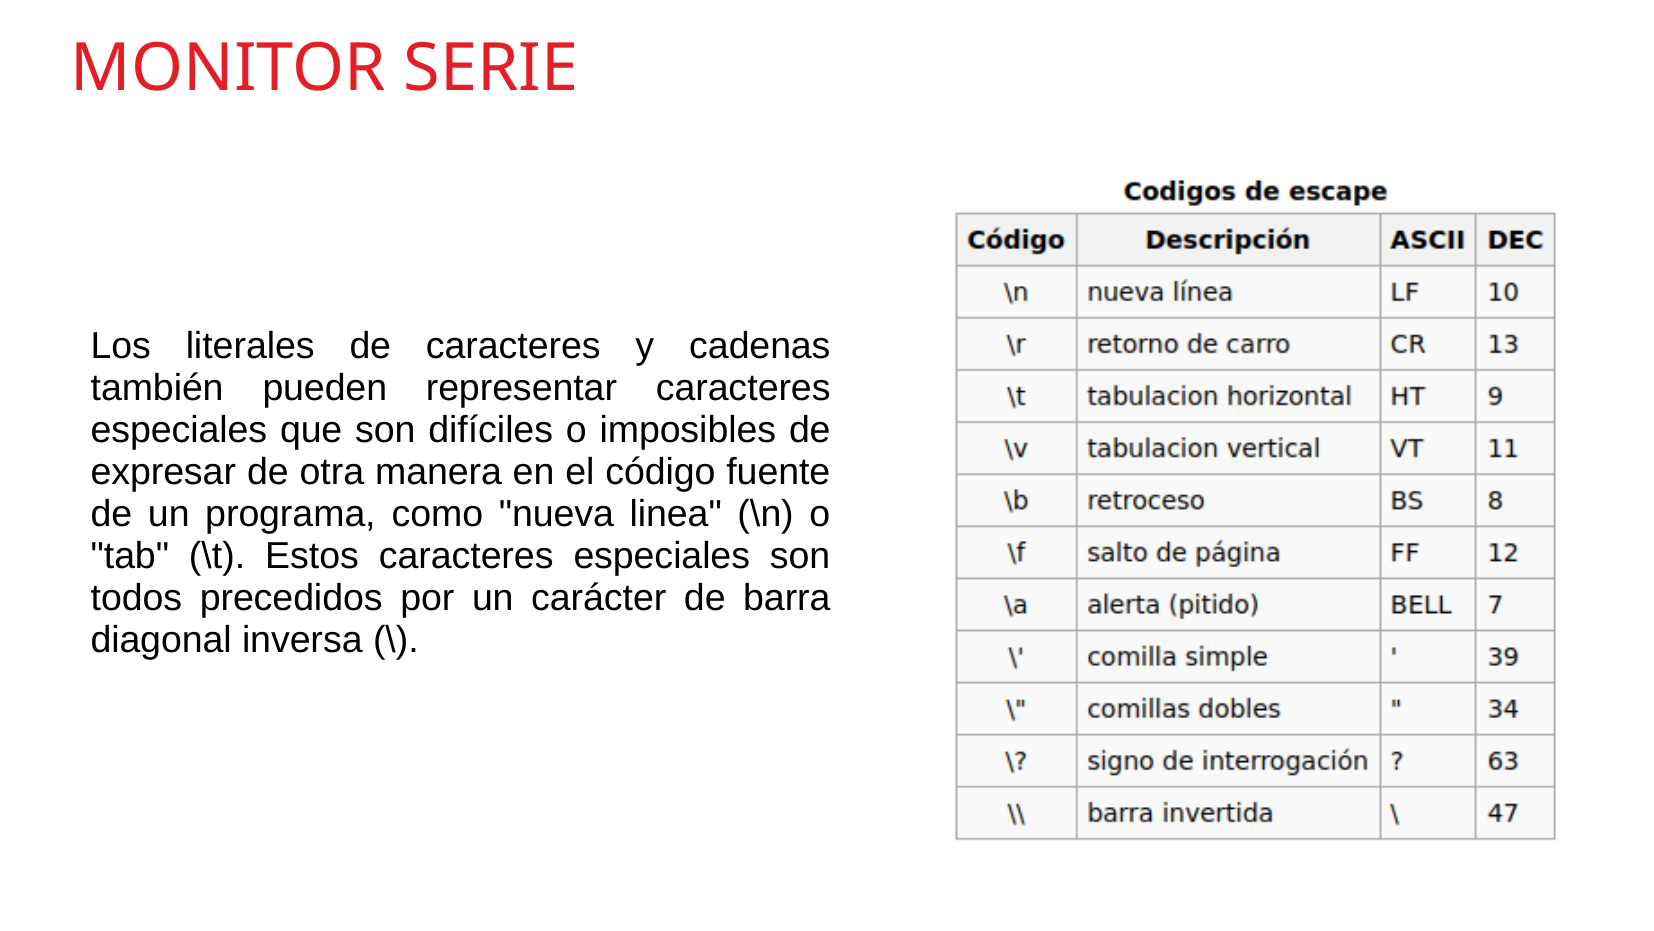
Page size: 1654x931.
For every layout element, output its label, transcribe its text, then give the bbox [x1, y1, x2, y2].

text_box Los literales de caracteres y cadenas también pueden representar caracteres especiales que son difíciles o imposibles de expresar de otra manera en el código fuente de un programa, como "nueva linea" (\n) o "tab" (\t). Estos caracteres especiales son todos precedidos por un carácter de barra diagonal inversa (\). [75, 317, 846, 768]
title MONITOR SERIE [70, 11, 1347, 118]
picture [947, 170, 1565, 851]
